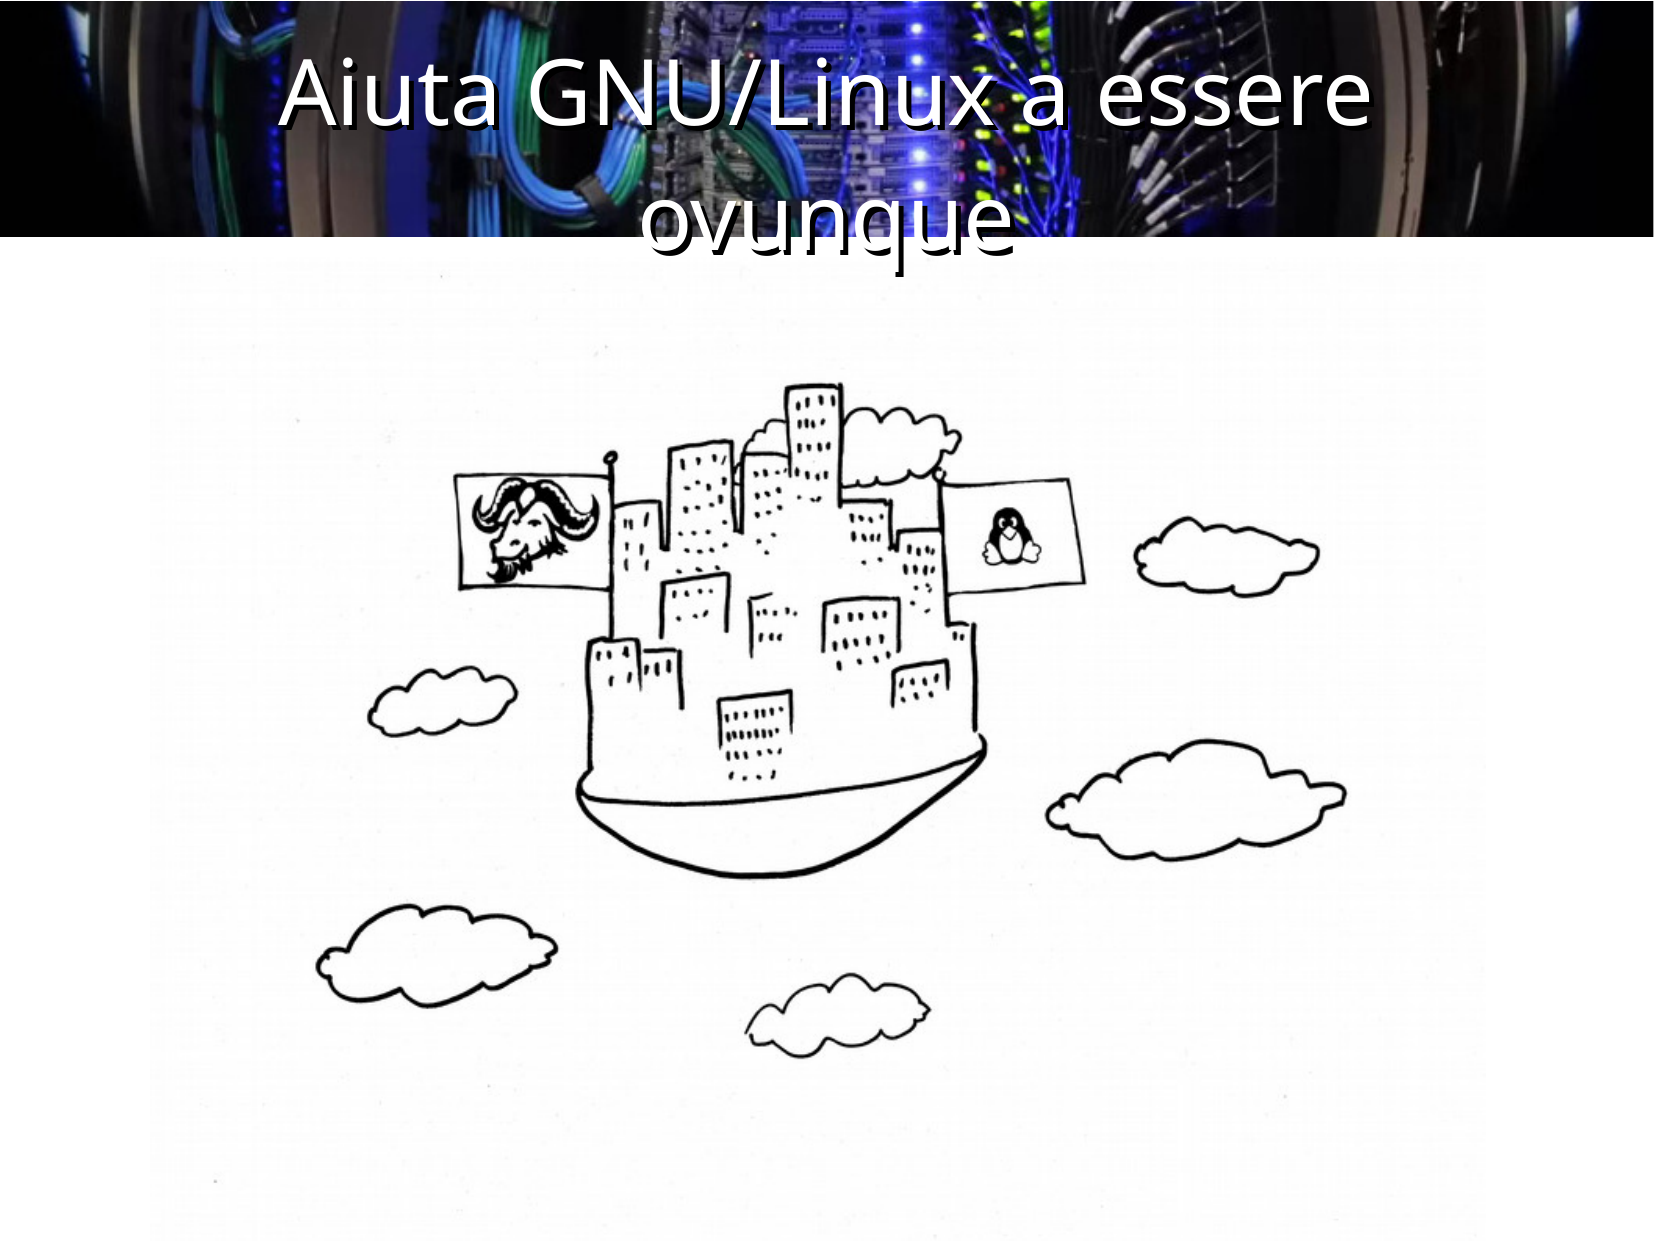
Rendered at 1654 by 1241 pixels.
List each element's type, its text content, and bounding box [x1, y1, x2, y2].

picture [0, 1, 1654, 237]
picture [150, 257, 1486, 1241]
title Aiuta GNU/Linux a essere ovunque [82, 49, 1571, 257]
